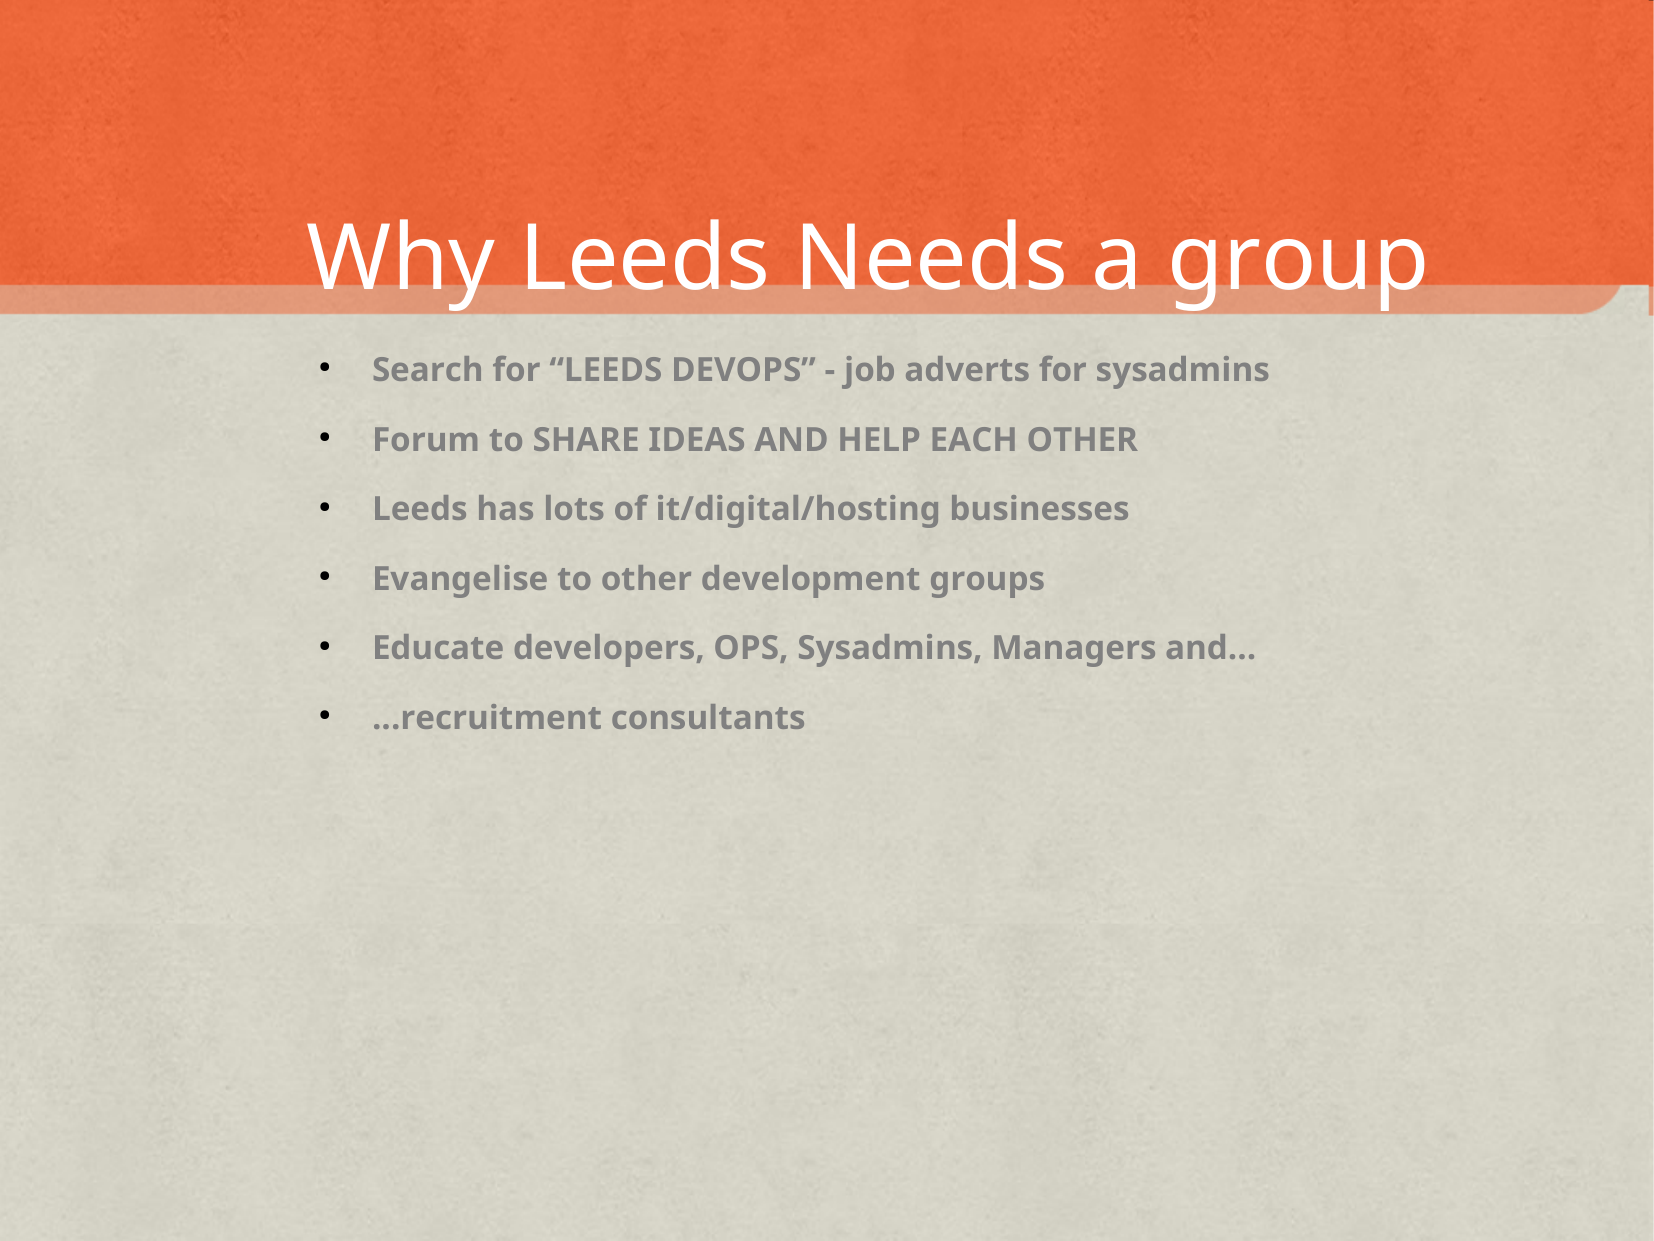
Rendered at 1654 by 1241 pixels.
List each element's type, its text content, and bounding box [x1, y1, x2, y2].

list Search for “LEEDS DEVOPS” - job adverts for sysadmins Forum to SHARE IDEAS AND HELP EACH OTHER Leeds has lots of it/digital/hosting businesses Evangelise to other development groups Educate developers, OPS, Sysadmins, Managers and... ...recruitment consultants [301, 348, 1654, 1068]
title Why Leeds Needs a group [306, 189, 1654, 318]
picture [0, 0, 1654, 1241]
